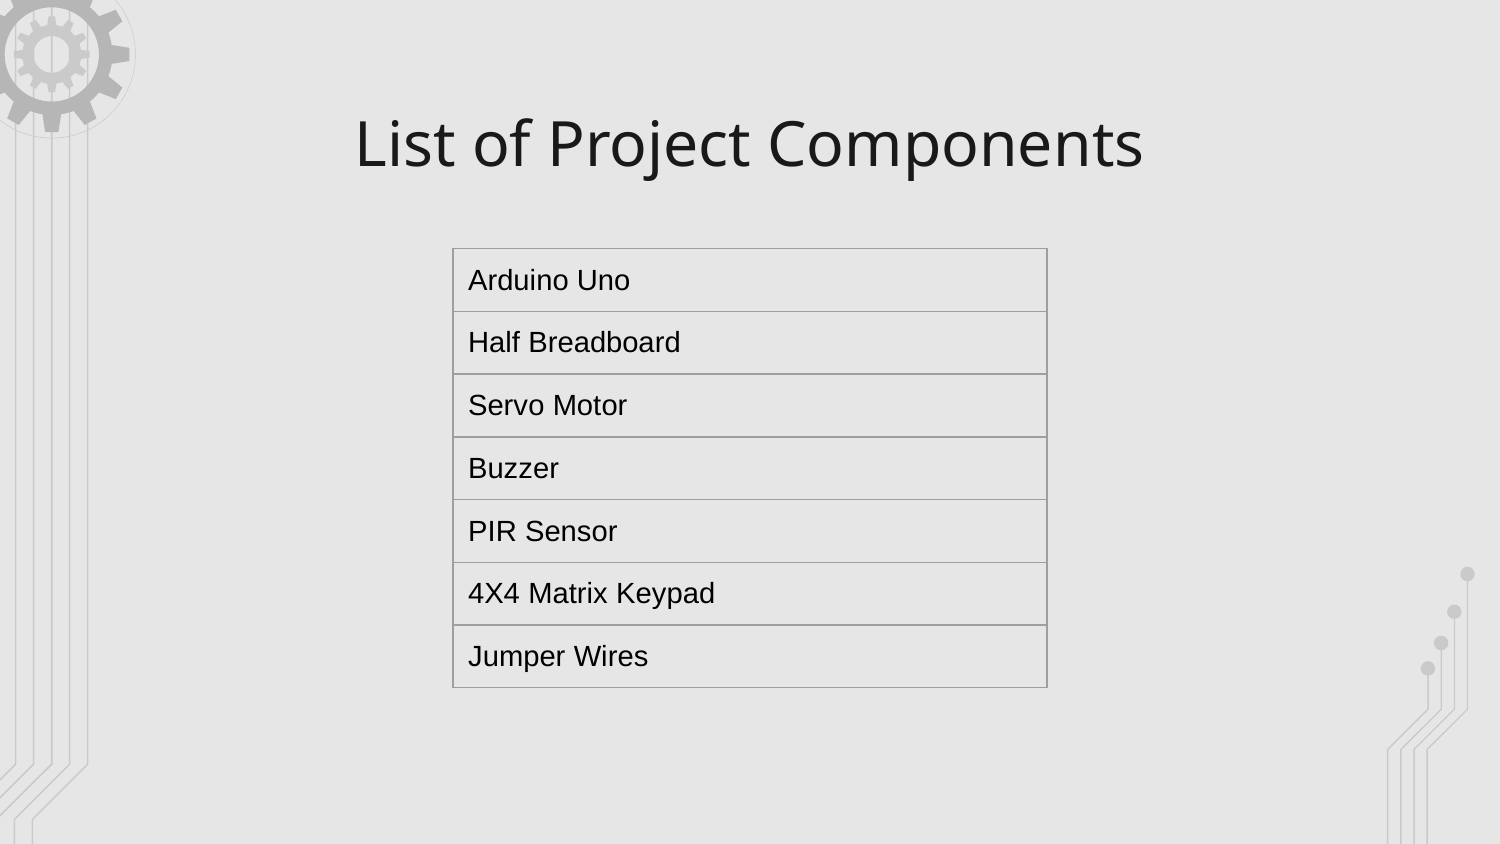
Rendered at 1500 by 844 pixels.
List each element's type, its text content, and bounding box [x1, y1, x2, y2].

table_cell Buzzer [454, 438, 1046, 499]
table_cell Servo Motor [454, 375, 1046, 436]
table_cell Half Breadboard [454, 312, 1046, 373]
title List of Project Components [118, 88, 1382, 183]
table_header Arduino Uno [454, 249, 1046, 311]
table_cell Jumper Wires [454, 626, 1046, 687]
table_cell PIR Sensor [454, 500, 1046, 562]
table_cell 4X4 Matrix Keypad [454, 563, 1046, 624]
